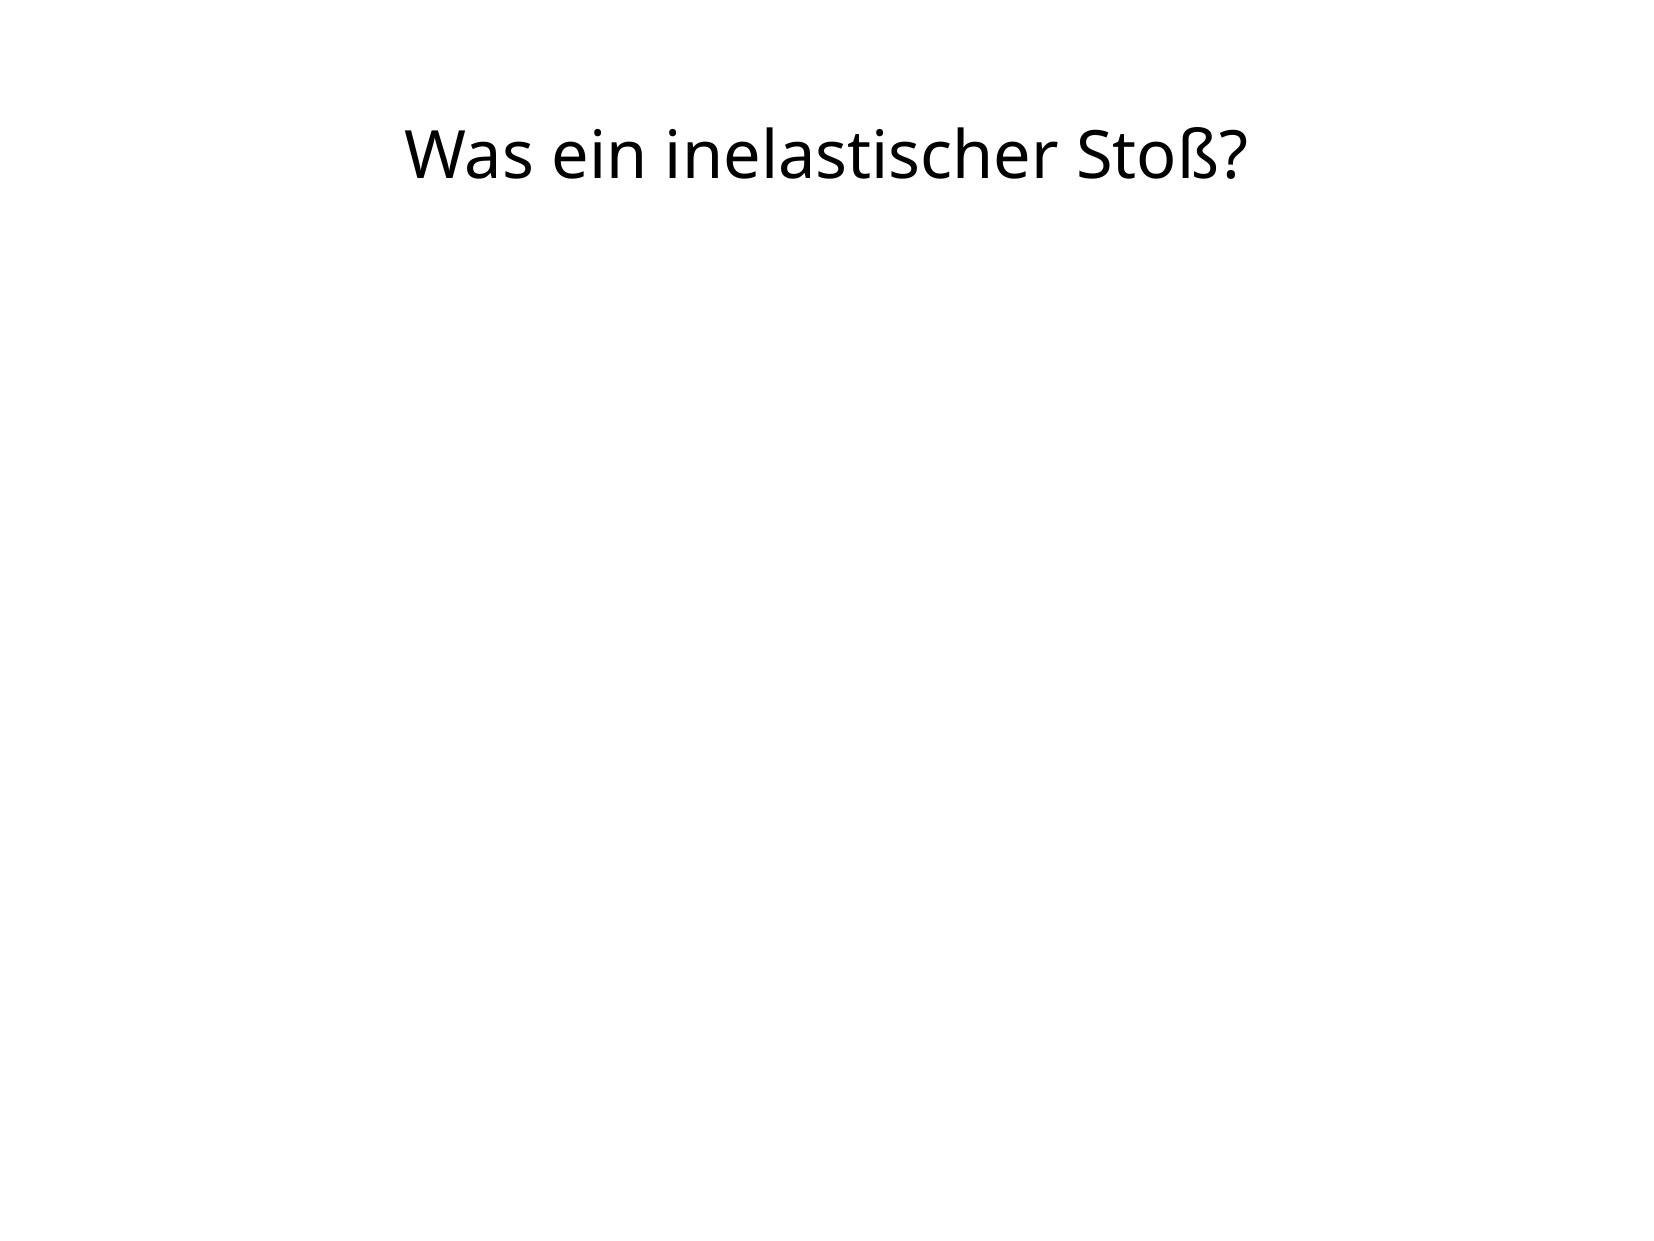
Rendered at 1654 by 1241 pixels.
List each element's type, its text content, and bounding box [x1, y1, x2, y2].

title Was ein inelastischer Stoß? [82, 49, 1571, 257]
